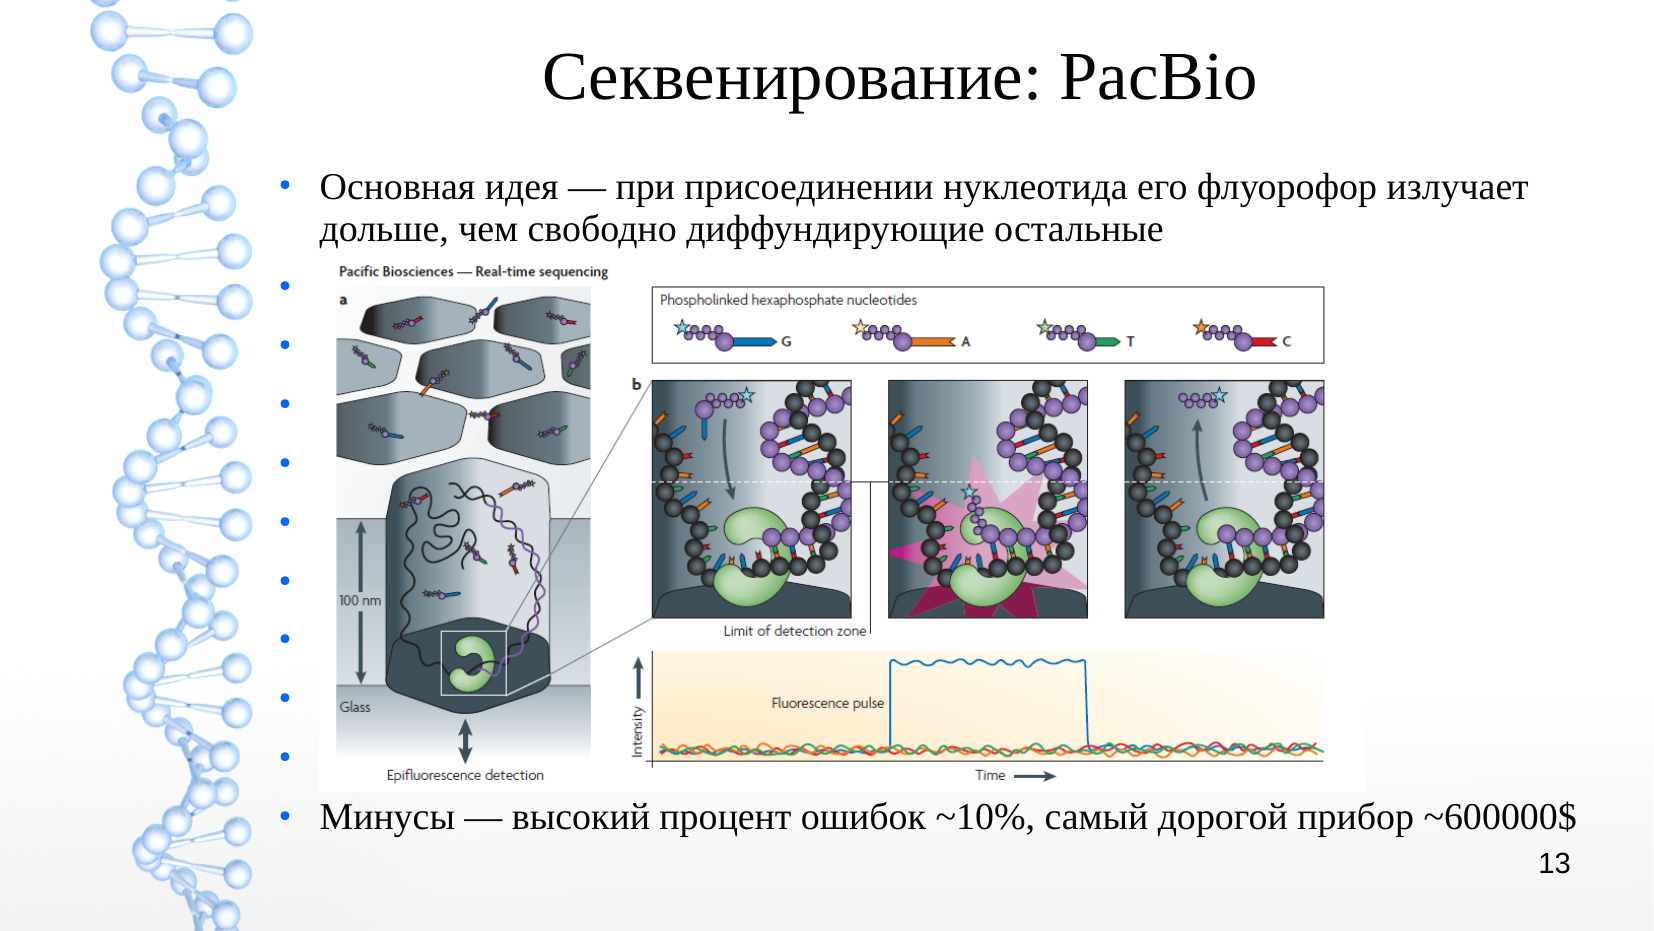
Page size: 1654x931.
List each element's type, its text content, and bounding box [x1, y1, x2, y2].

picture [0, 0, 1654, 931]
list Основная идея — при присоединении нуклеотида его флуорофор излучает дольше, чем свободно диффундирующие остальные Минусы — высокий процент ошибок ~10%, самый дорогой прибор ~600000$ [265, 165, 1595, 839]
title Секвенирование: PacBio [236, 0, 1565, 154]
